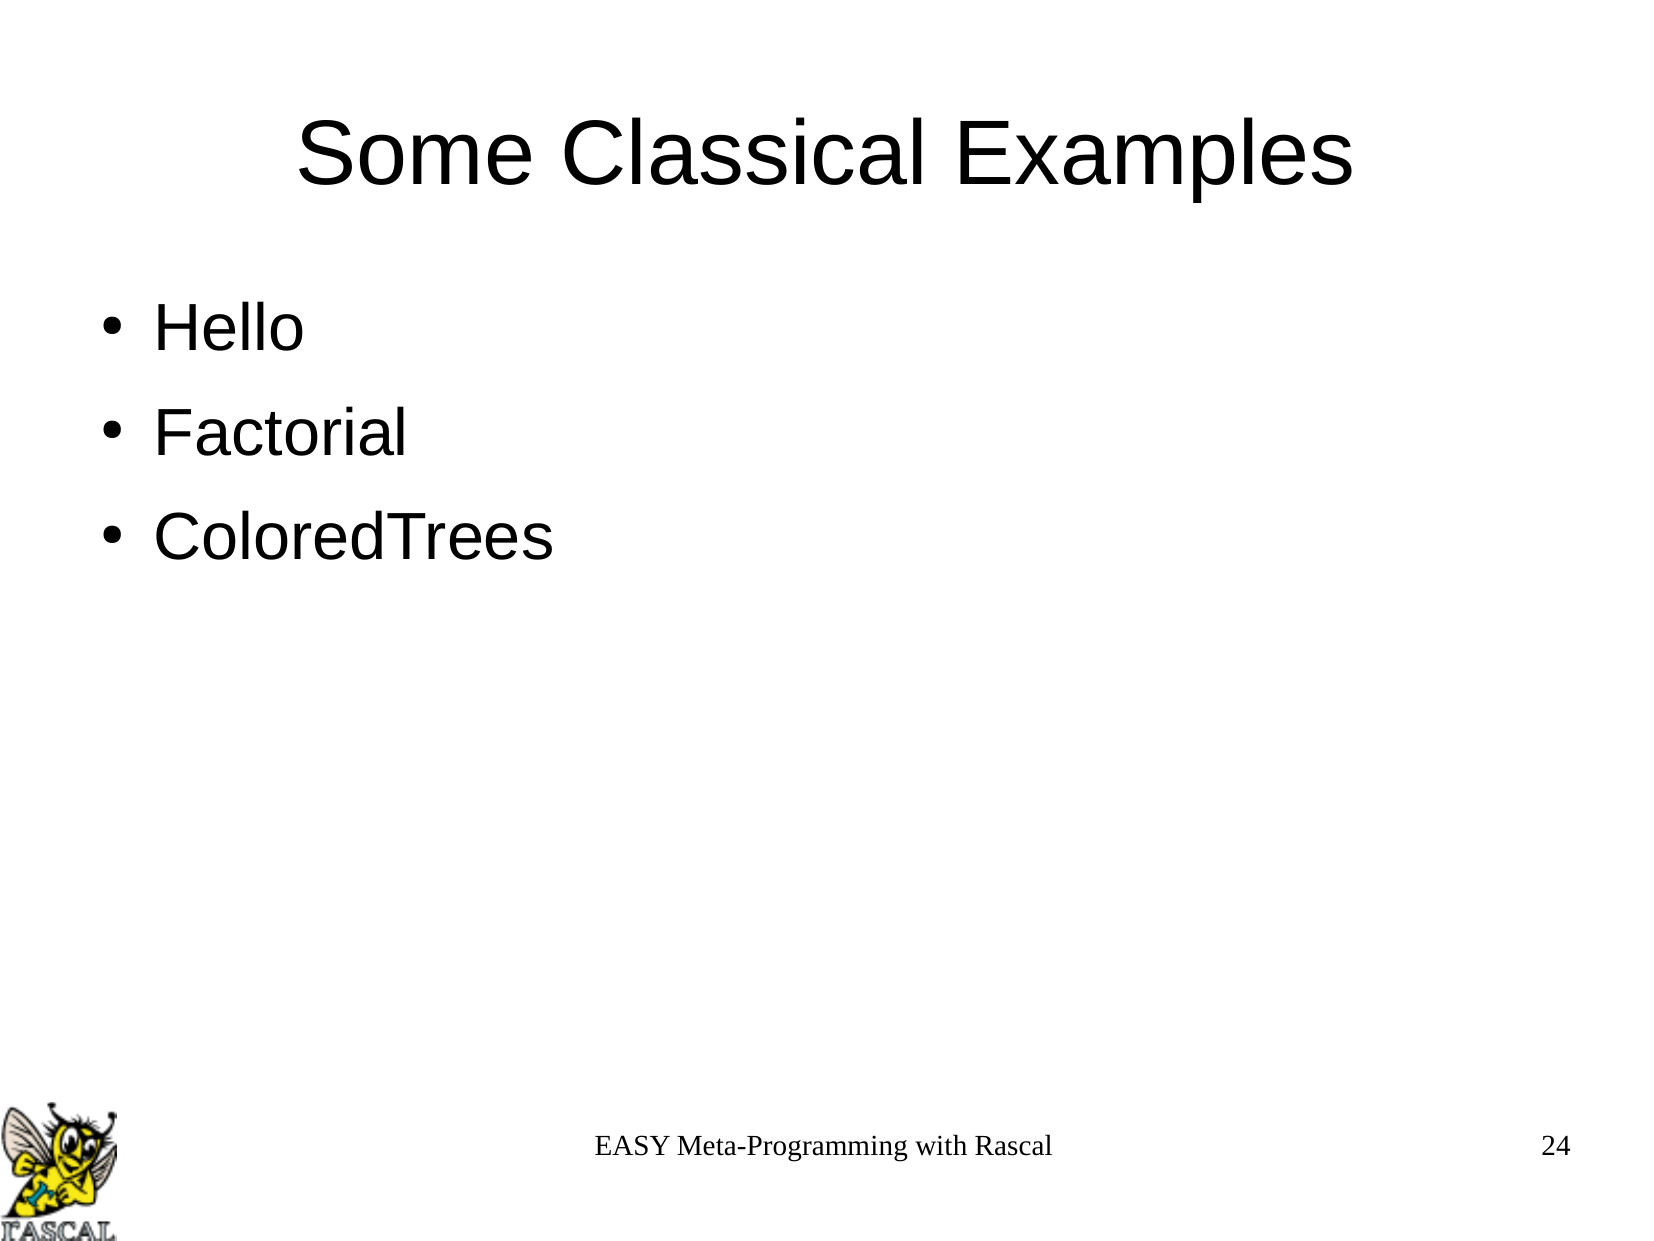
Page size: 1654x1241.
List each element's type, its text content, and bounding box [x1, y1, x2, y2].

title Some Classical Examples [82, 49, 1571, 257]
list Hello Factorial ColoredTrees [82, 290, 1571, 1109]
picture [0, 1102, 117, 1241]
